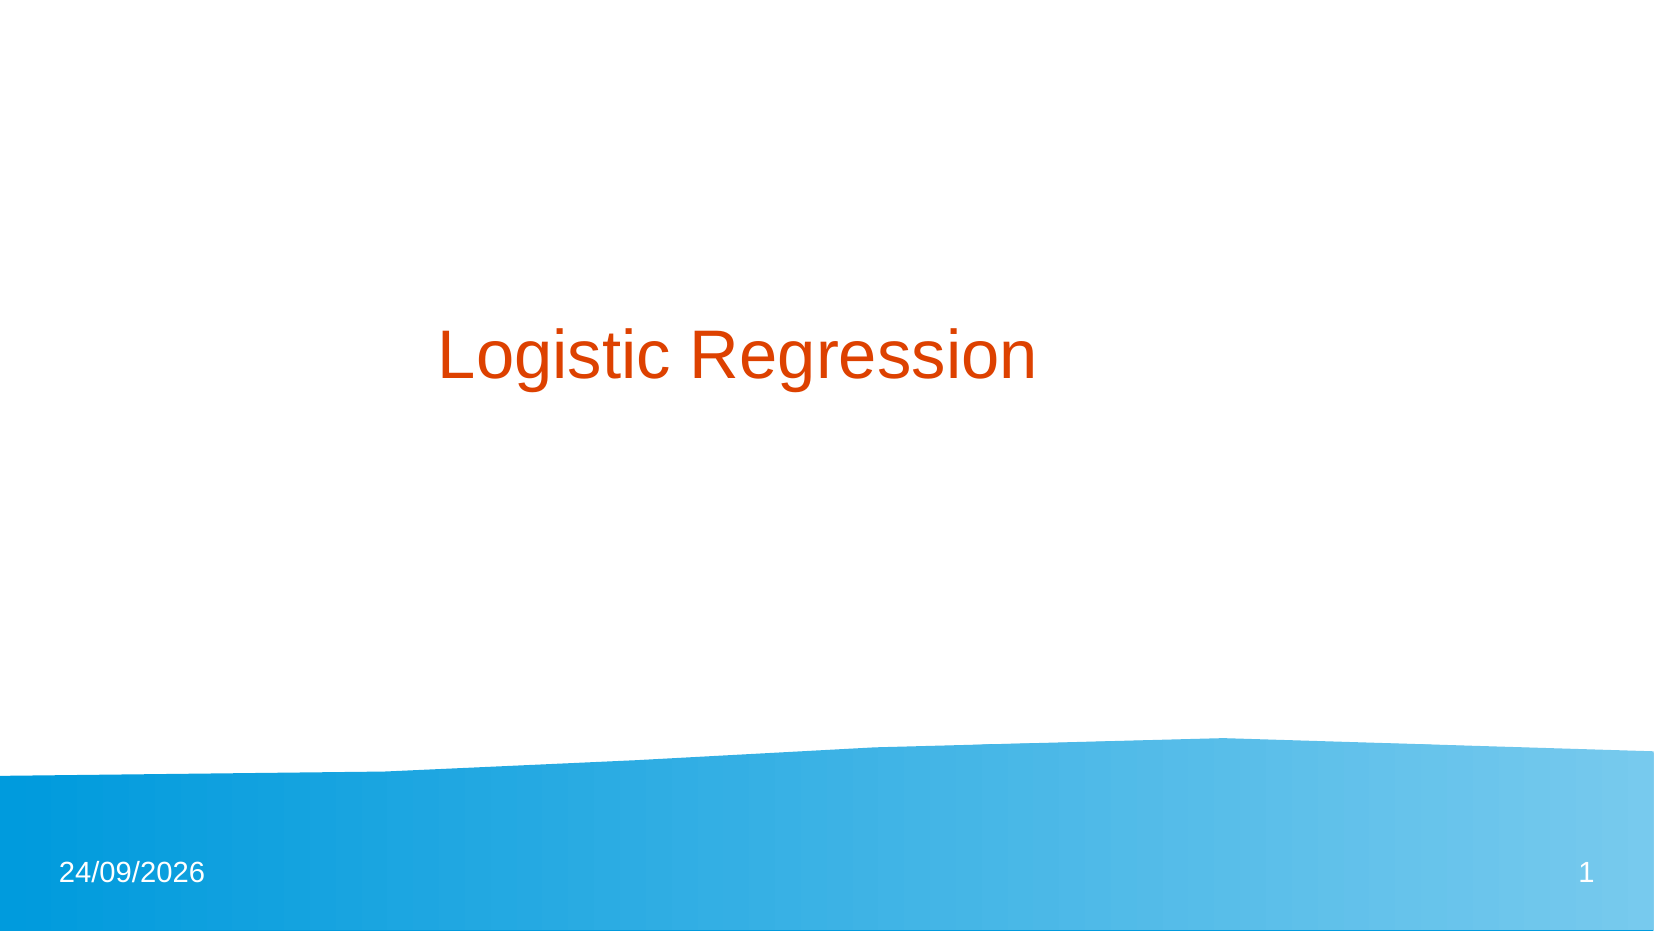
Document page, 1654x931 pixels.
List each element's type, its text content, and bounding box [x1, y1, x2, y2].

title Logistic Regression [0, 265, 1477, 443]
